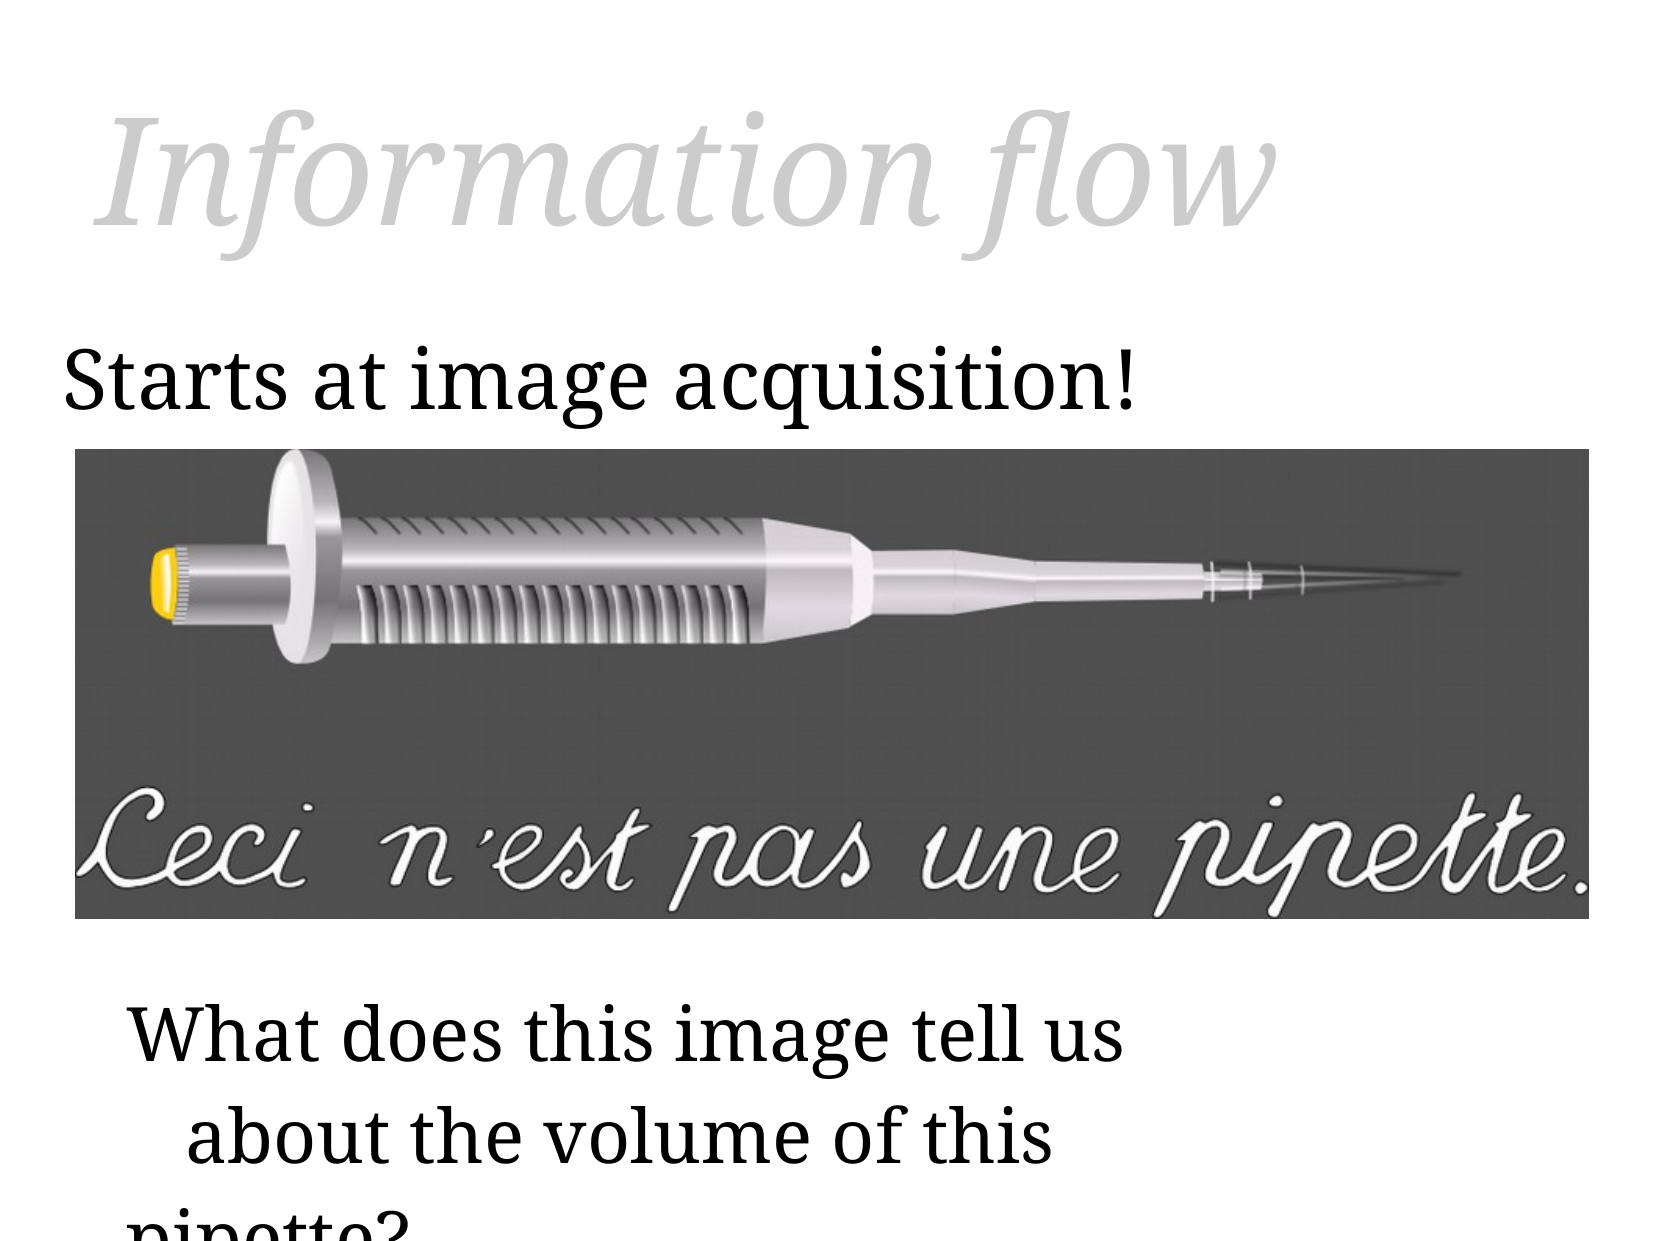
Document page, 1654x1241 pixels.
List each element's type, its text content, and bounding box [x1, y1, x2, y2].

picture [75, 449, 1589, 919]
text_box Starts at image acquisition! [47, 312, 1621, 421]
text_box Information flow [81, 57, 1654, 239]
text_box What does this image tell us about the volume of this pipette? [111, 973, 1294, 1154]
